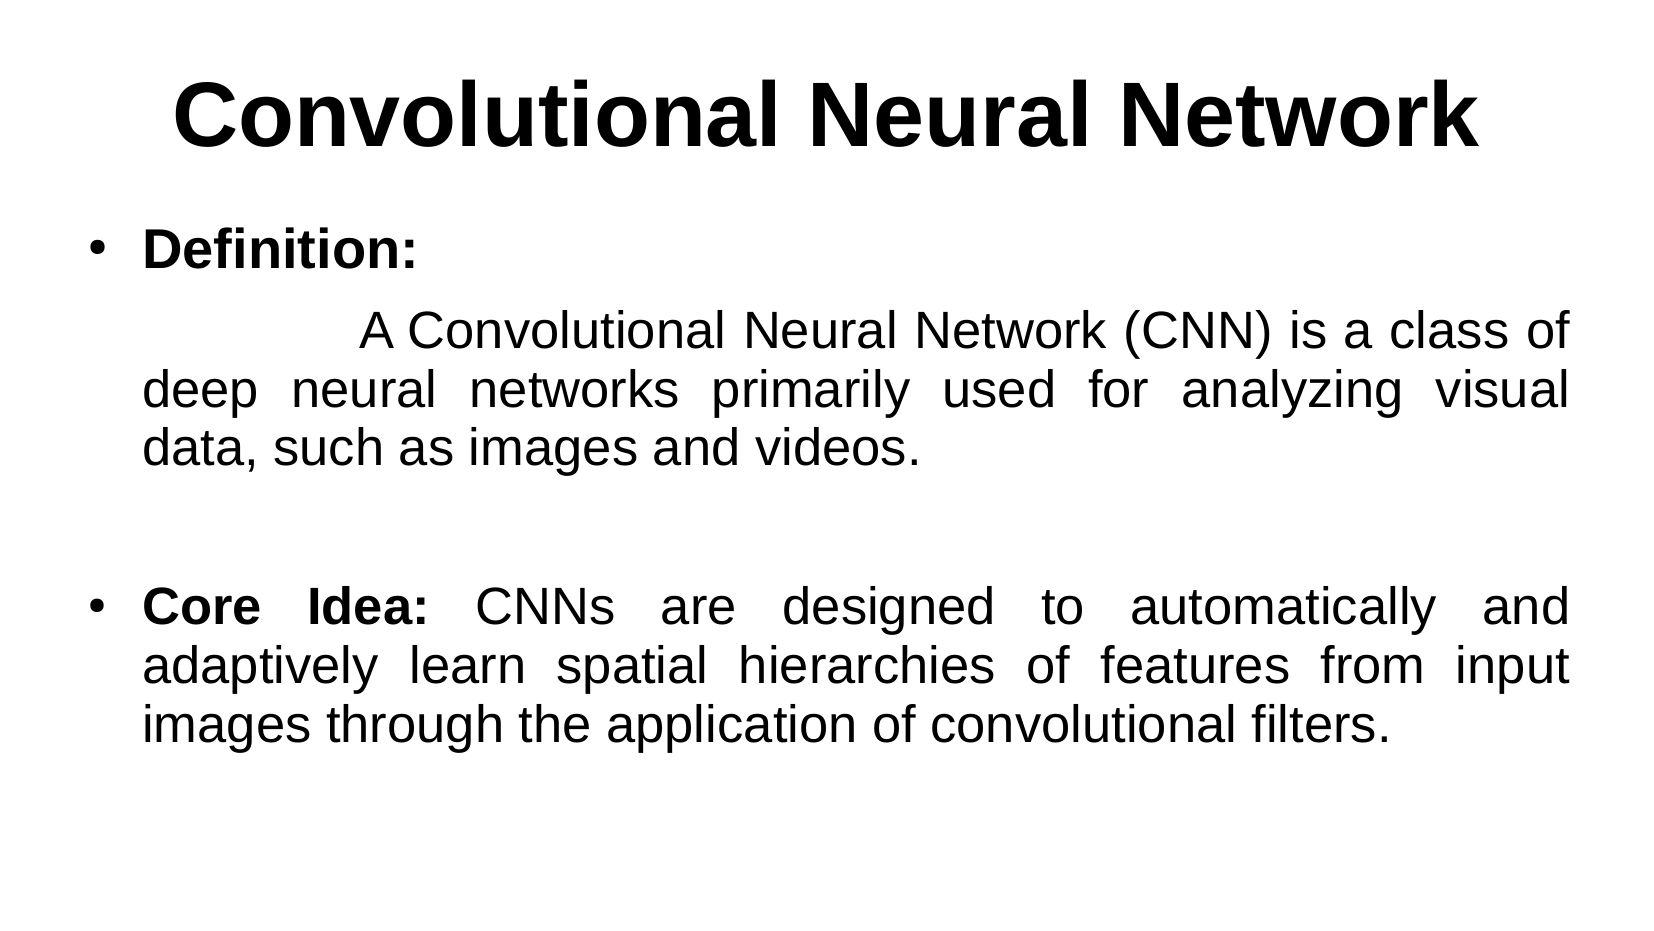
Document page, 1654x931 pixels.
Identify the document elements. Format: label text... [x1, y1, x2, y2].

title Convolutional Neural Network [82, 37, 1571, 193]
list Definition: A Convolutional Neural Network (CNN) is a class of deep neural networks primarily used for analyzing visual data, such as images and videos. Core Idea: CNNs are designed to automatically and adaptively learn spatial hierarchies of features from input images through the application of convolutional filters. [82, 217, 1571, 758]
